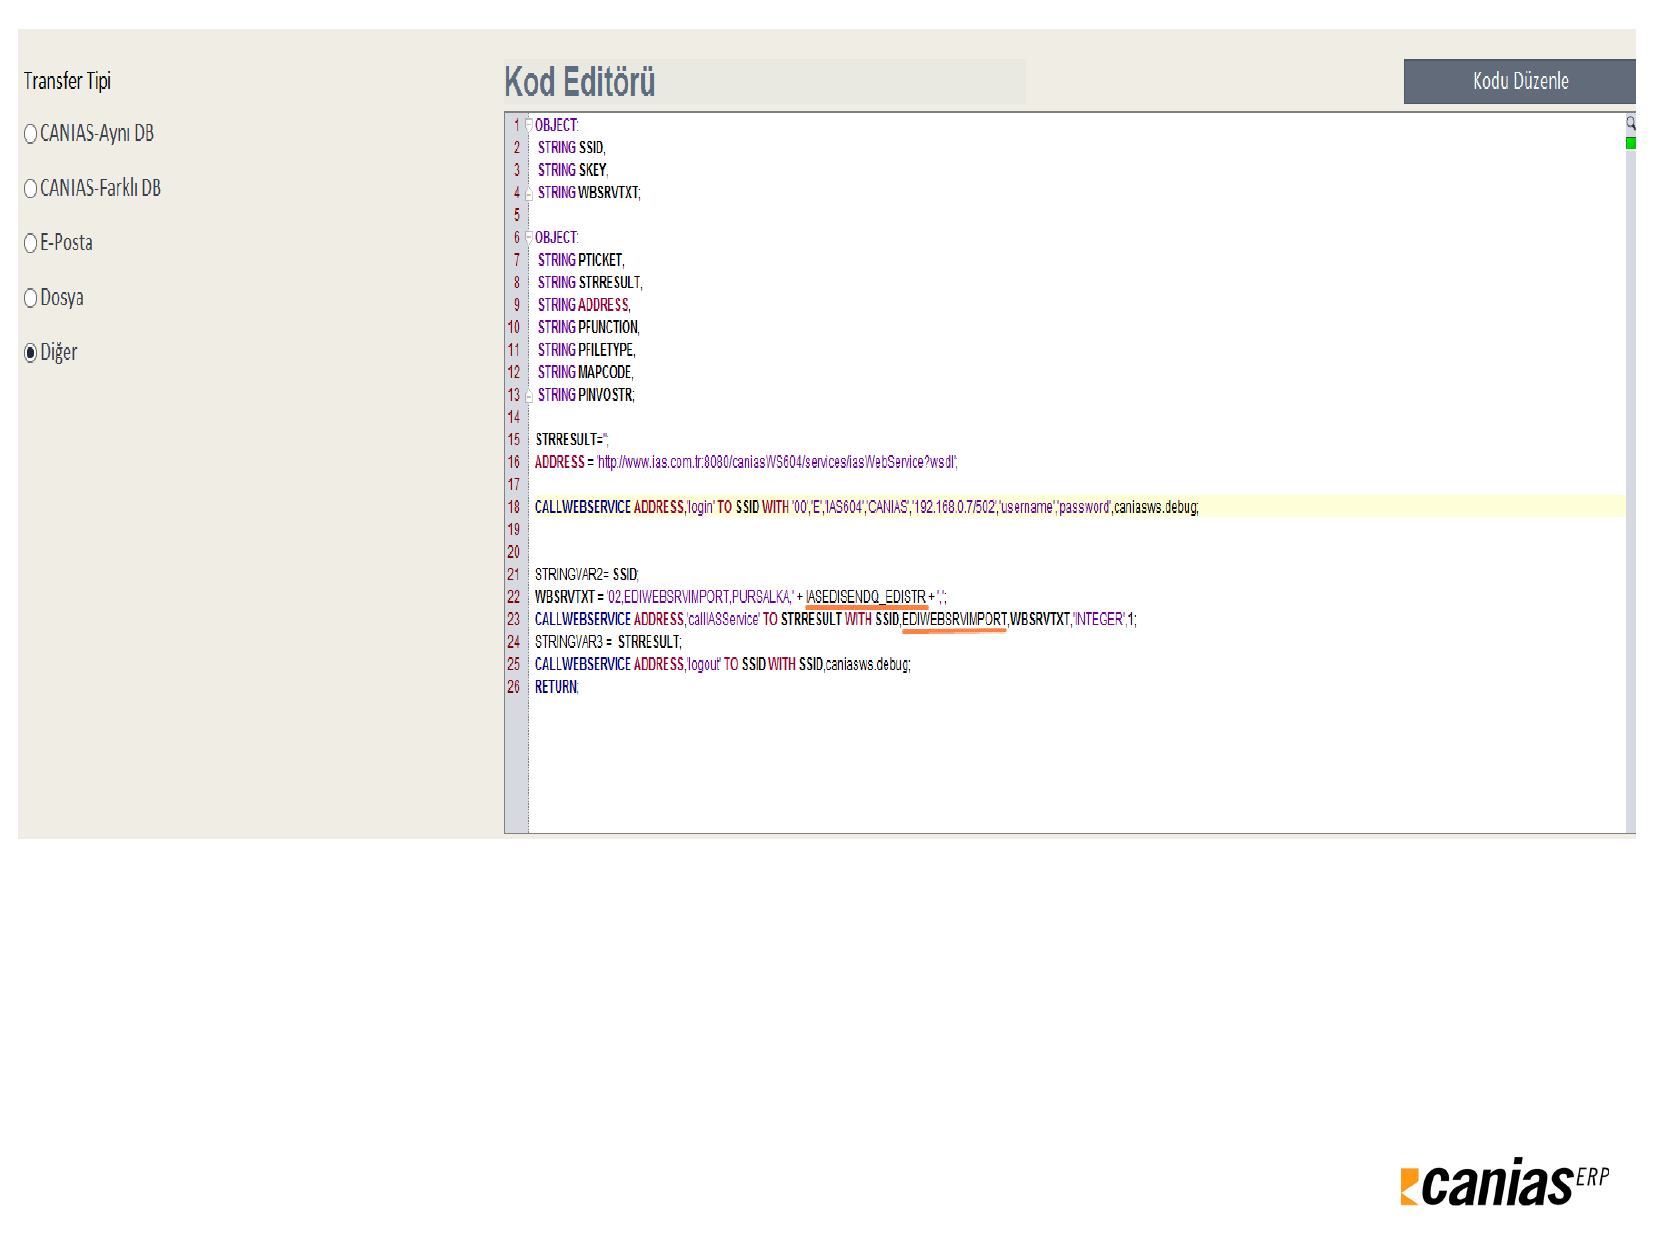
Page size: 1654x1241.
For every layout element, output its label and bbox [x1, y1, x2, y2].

picture [1375, 1139, 1635, 1223]
picture [18, 29, 1636, 839]
